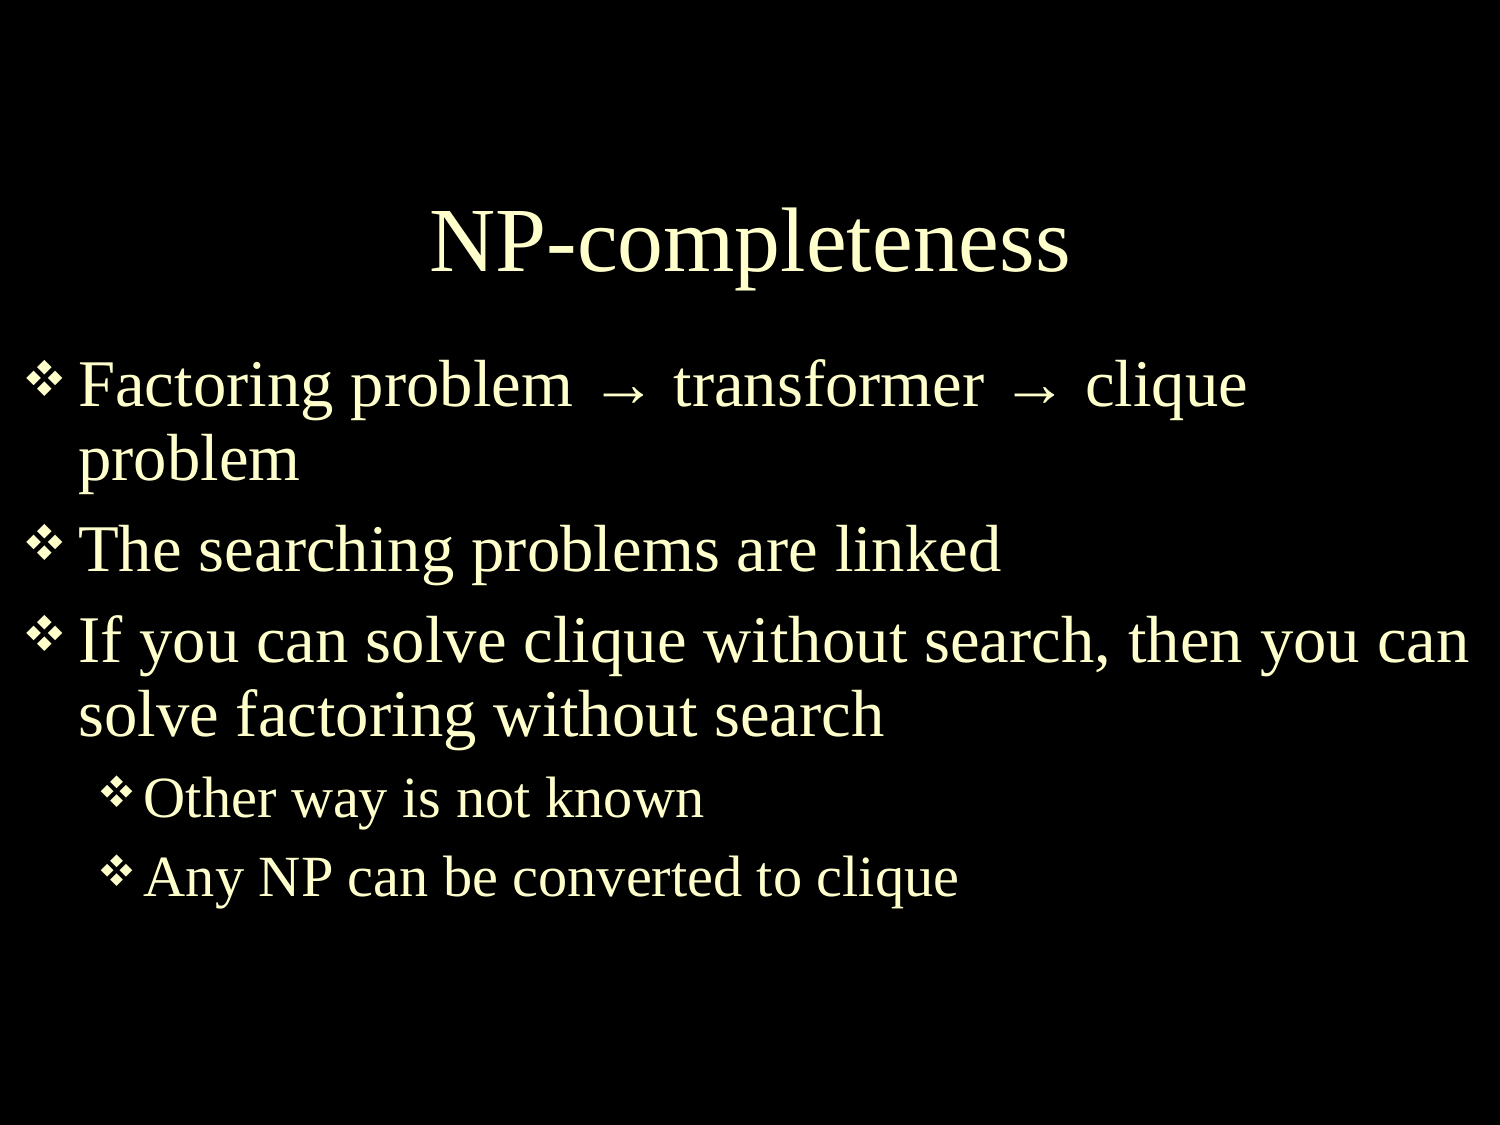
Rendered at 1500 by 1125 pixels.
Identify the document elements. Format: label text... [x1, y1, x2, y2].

list Factoring problem → transformer → clique problem The searching problems are linked If you can solve clique without search, then you can solve factoring without search Other way is not known Any NP can be converted to clique [22, 347, 1482, 1090]
title NP-completeness [22, 145, 1480, 336]
